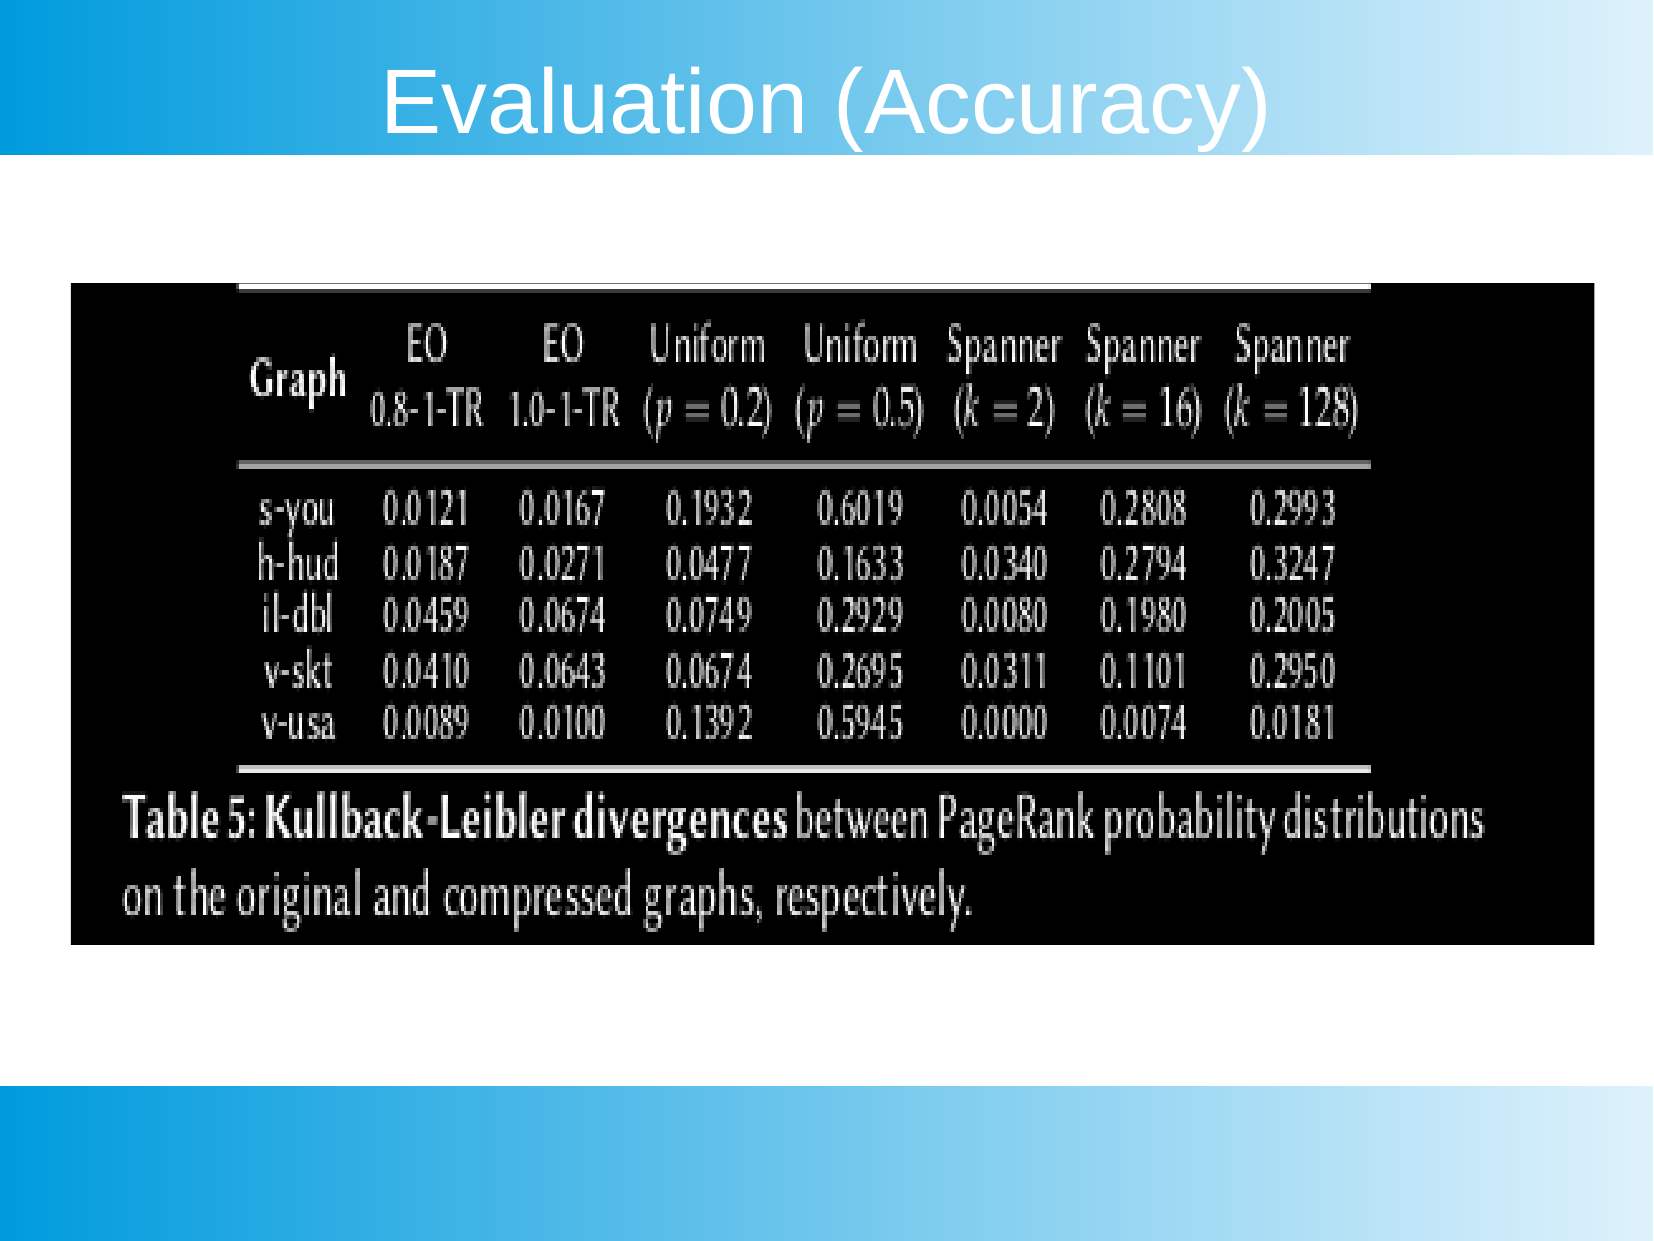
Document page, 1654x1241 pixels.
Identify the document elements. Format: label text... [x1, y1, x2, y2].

picture [70, 283, 1595, 945]
title Evaluation (Accuracy) [82, 49, 1571, 155]
